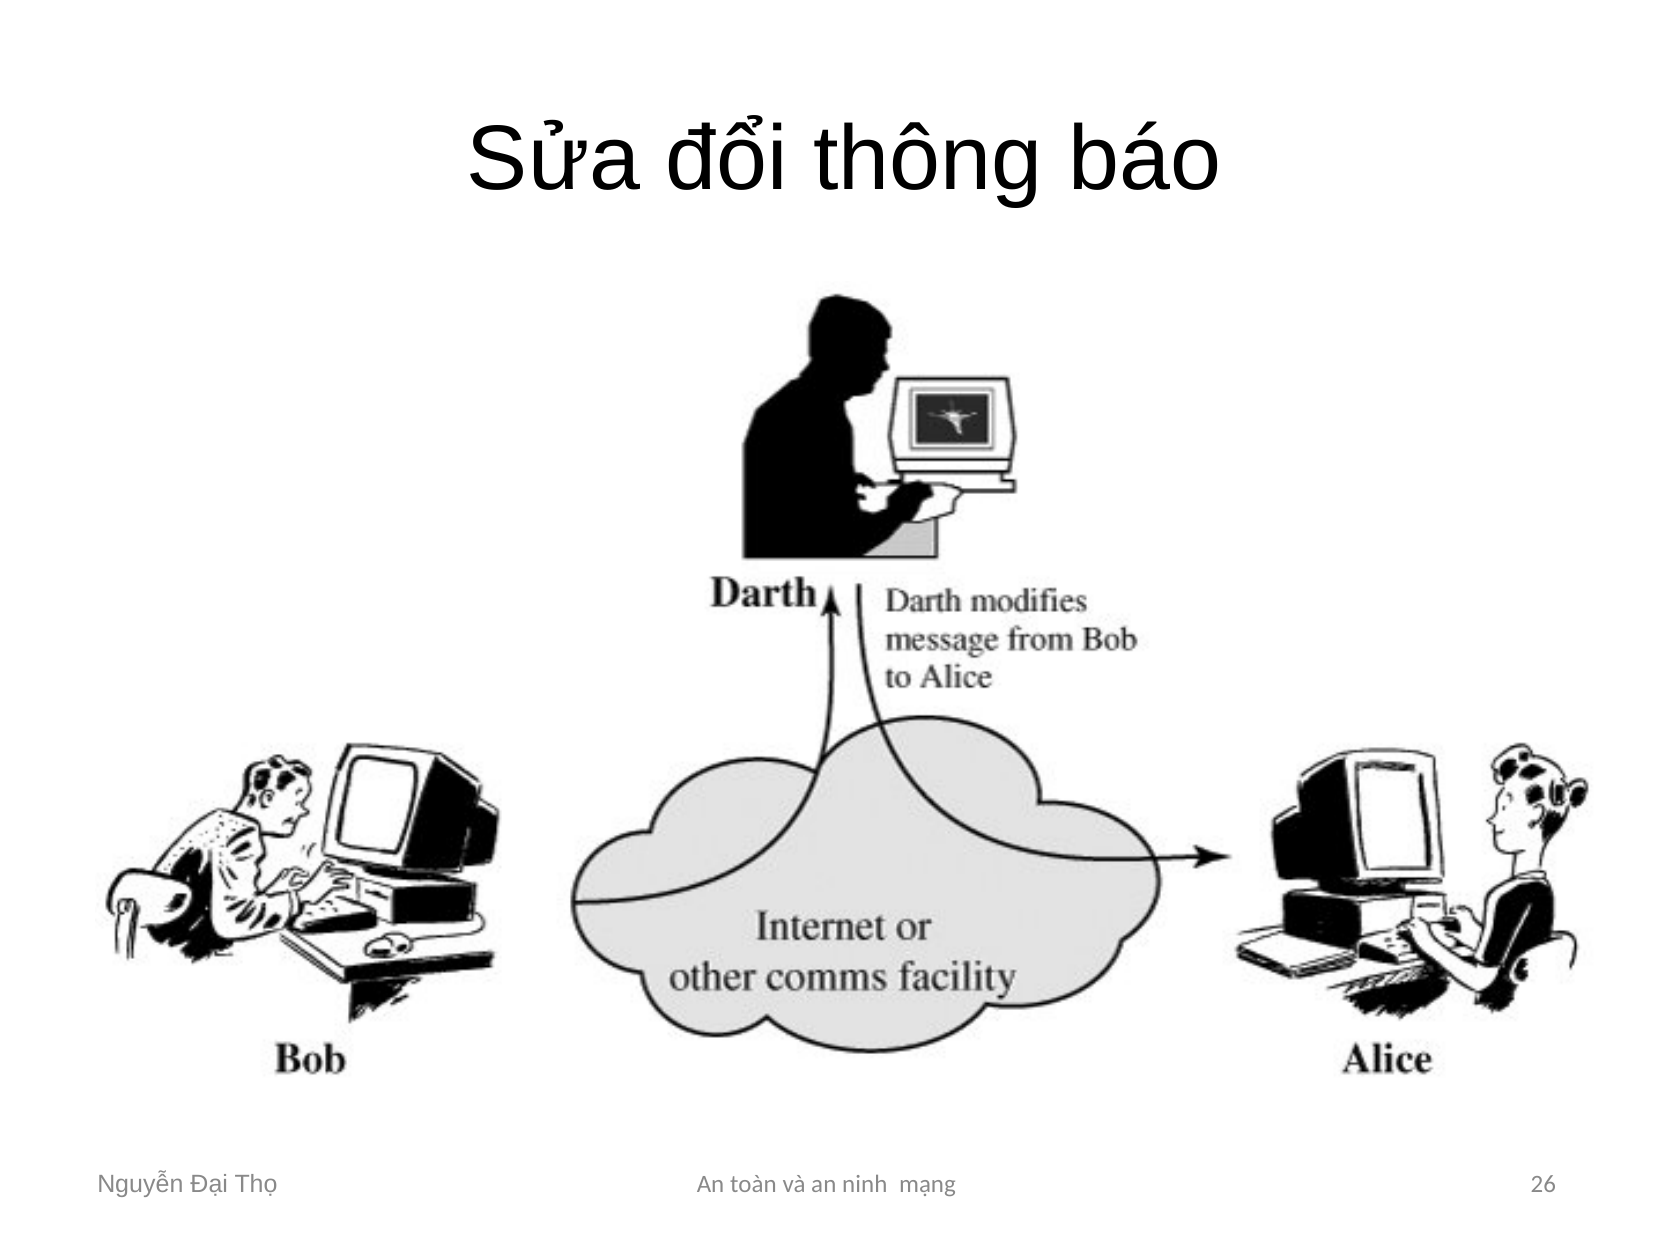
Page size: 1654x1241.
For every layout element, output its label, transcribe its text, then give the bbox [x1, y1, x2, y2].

text_box An toàn và an ninh mạng [564, 1149, 1089, 1216]
text_box <number> [1185, 1149, 1571, 1216]
title Sửa đổi thông báo [82, 49, 1571, 257]
text_box Nguyễn Đại Thọ [82, 1149, 469, 1216]
picture [95, 281, 1598, 1084]
